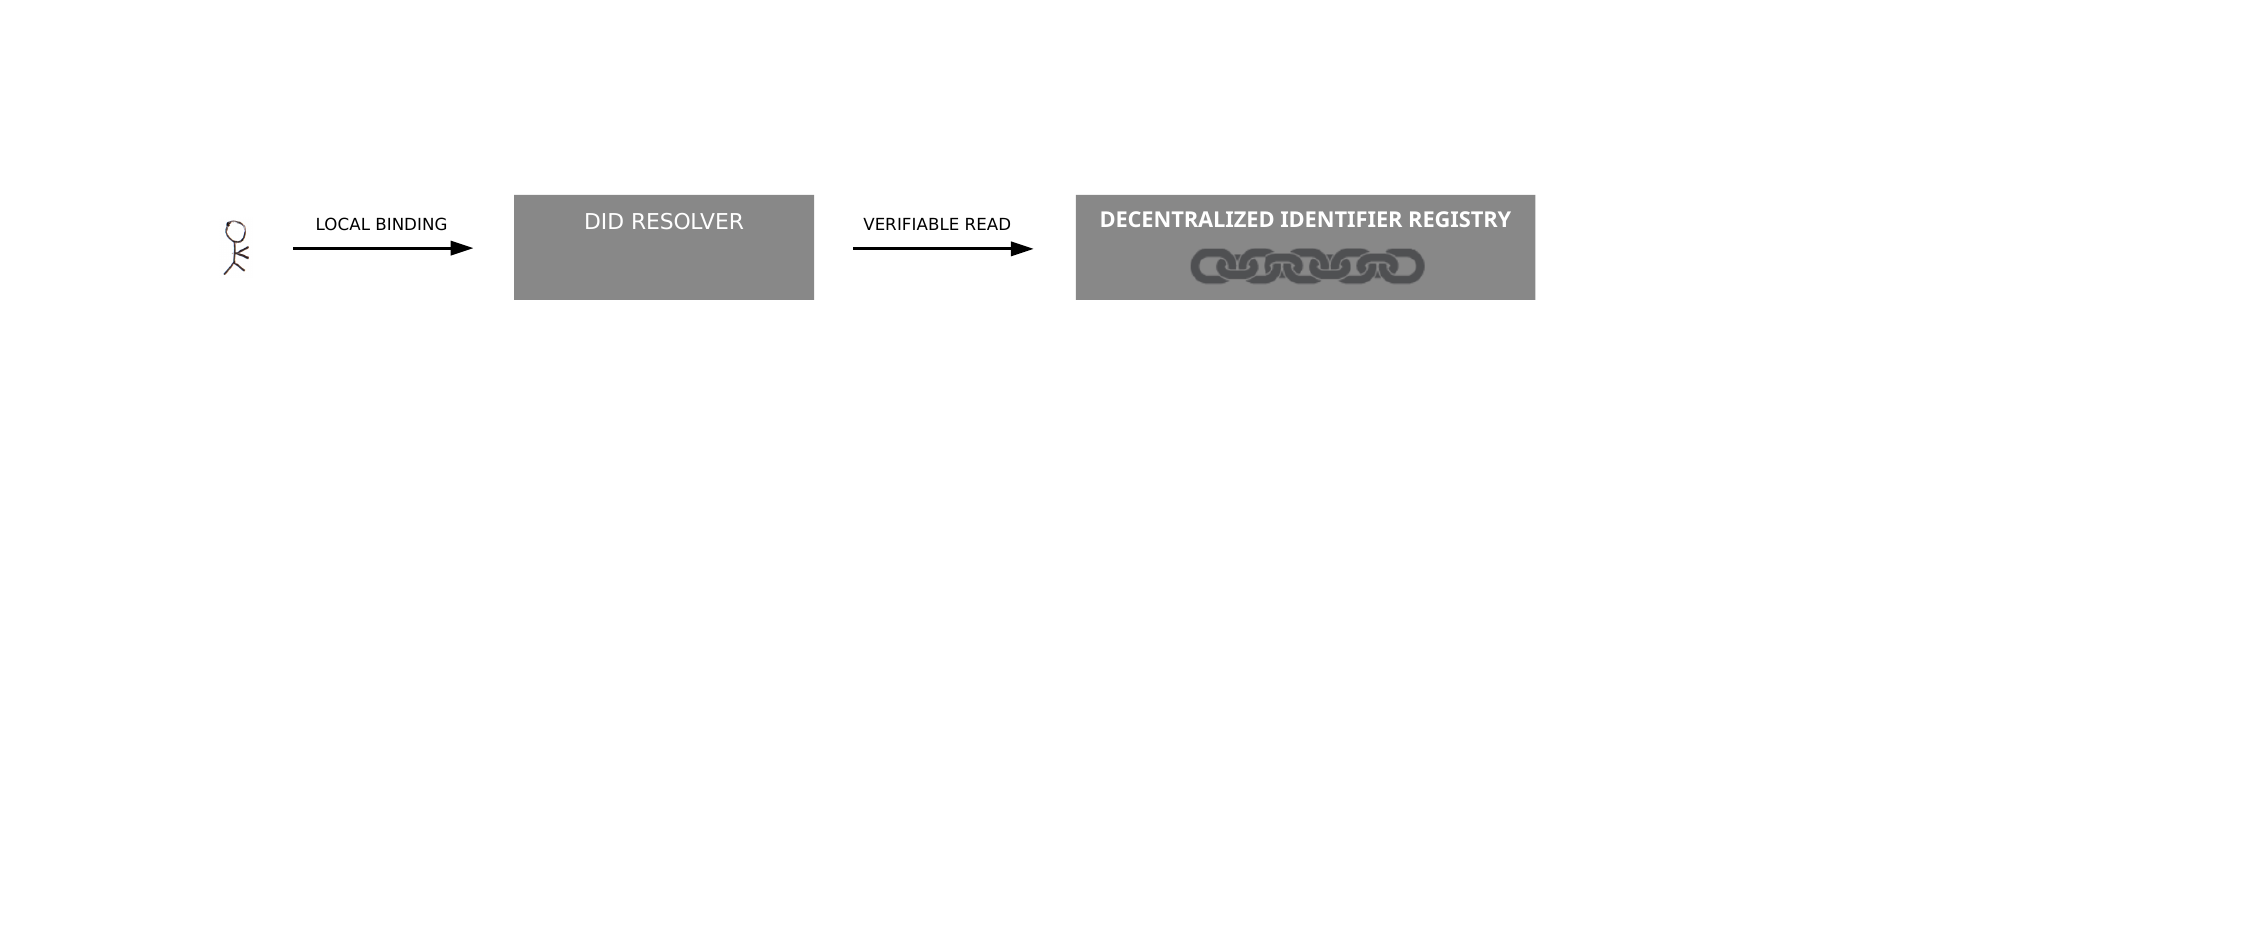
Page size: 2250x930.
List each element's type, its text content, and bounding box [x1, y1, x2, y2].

picture [219, 217, 253, 278]
text_box VERIFIABLE READ [848, 208, 1027, 255]
picture [1176, 238, 1435, 293]
text_box DECENTRALIZED IDENTIFIER REGISTRY [1075, 194, 1536, 300]
text_box LOCAL BINDING [300, 207, 466, 255]
text_box DID RESOLVER [514, 194, 815, 300]
